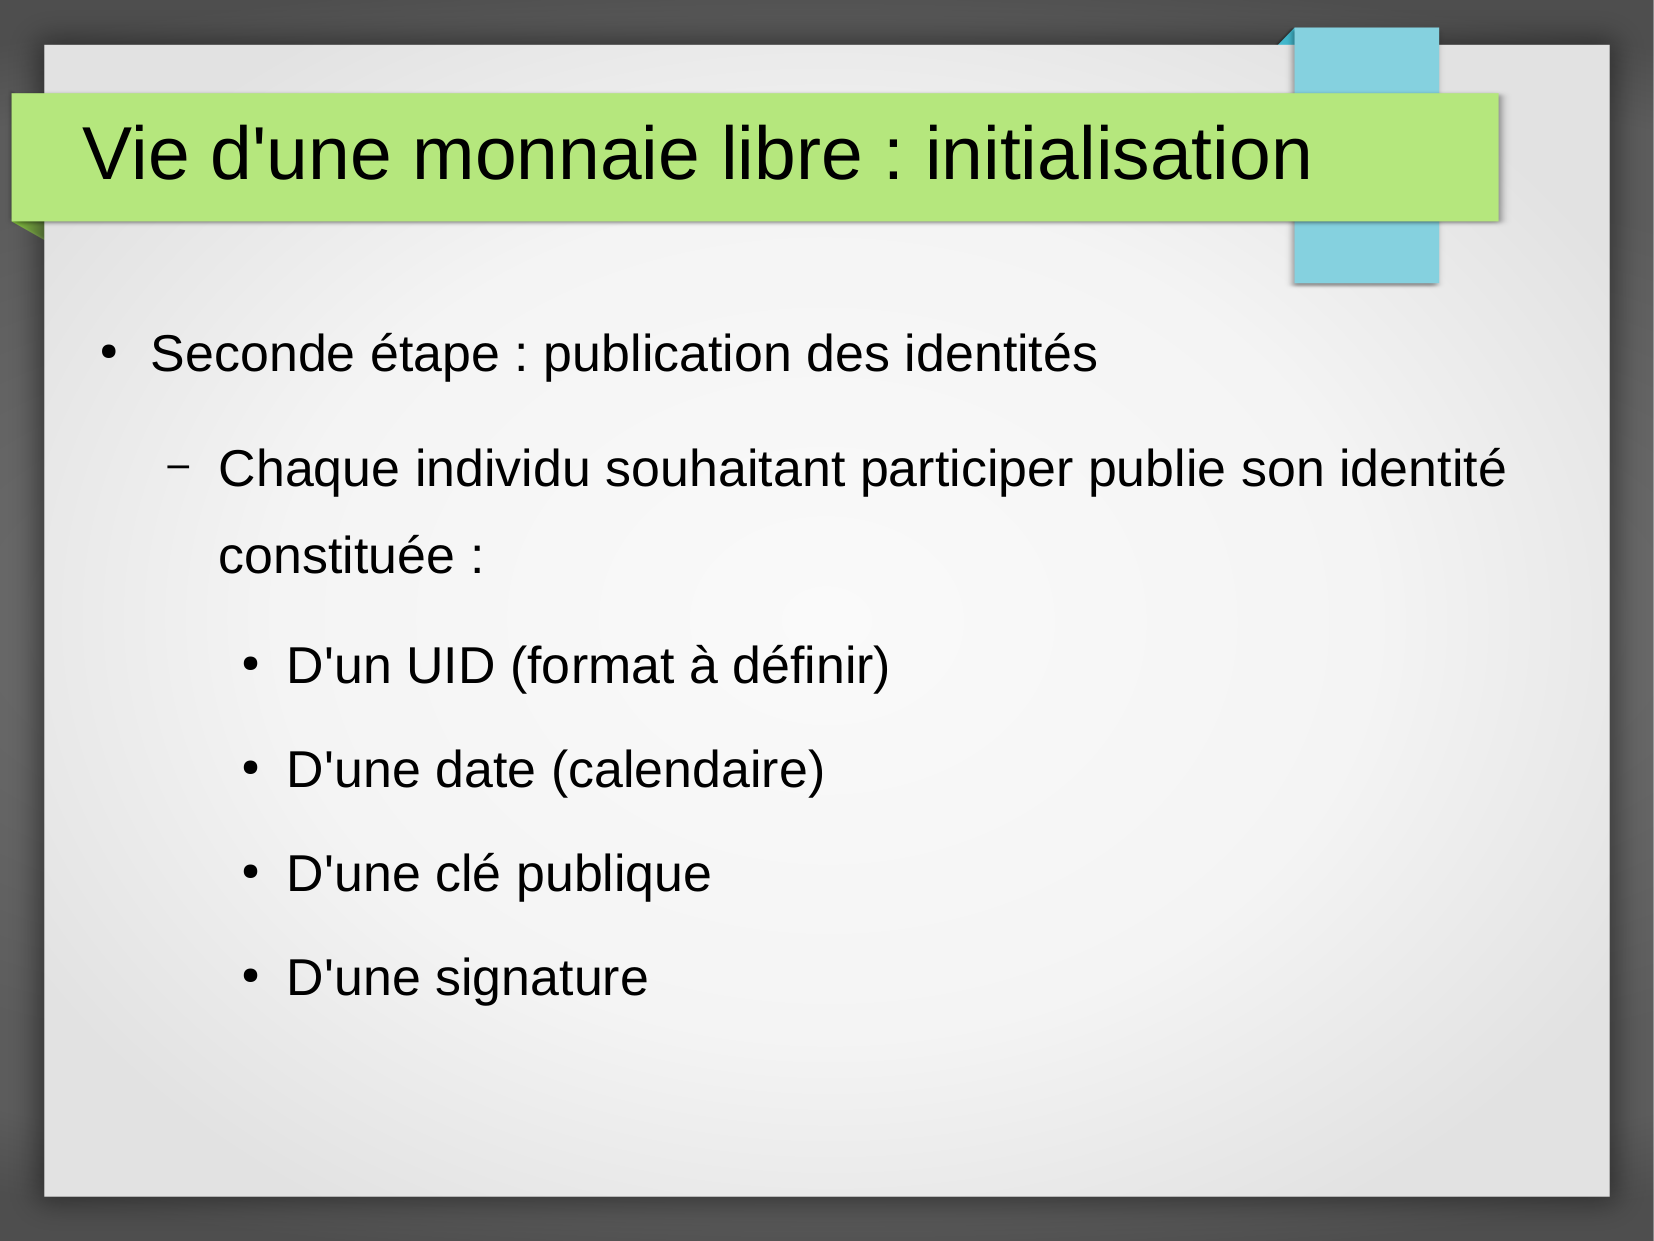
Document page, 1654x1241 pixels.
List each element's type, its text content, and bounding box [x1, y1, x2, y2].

list Seconde étape : publication des identités Chaque individu souhaitant participer publie son identité constituée : D'un UID (format à définir) D'une date (calendaire) D'une clé publique D'une signature [82, 295, 1571, 1015]
title Vie d'une monnaie libre : initialisation [82, 94, 1477, 213]
picture [0, 0, 1654, 1241]
